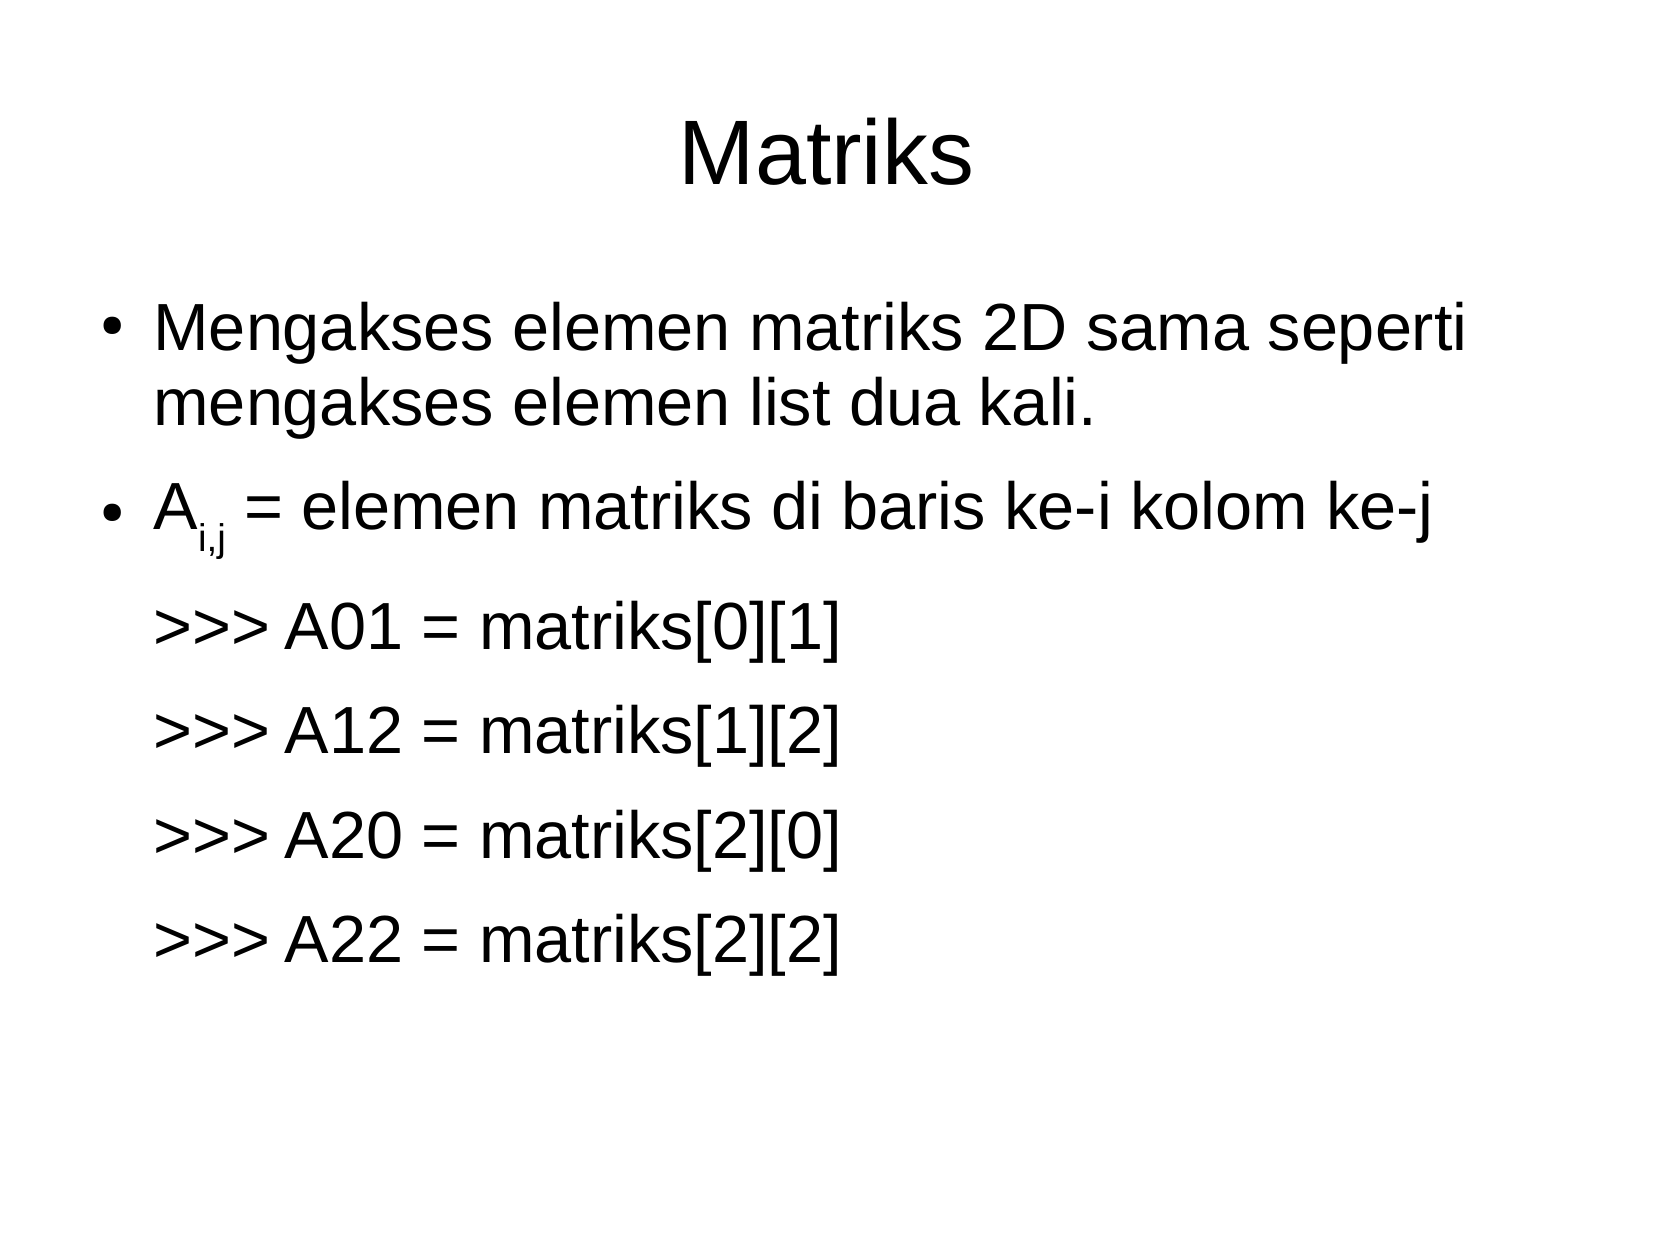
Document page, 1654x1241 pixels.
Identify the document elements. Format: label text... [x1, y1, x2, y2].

list Mengakses elemen matriks 2D sama seperti mengakses elemen list dua kali. Ai,j = elemen matriks di baris ke-i kolom ke-j >>> A01 = matriks[0][1] >>> A12 = matriks[1][2] >>> A20 = matriks[2][0] >>> A22 = matriks[2][2] [82, 290, 1571, 1010]
title Matriks [82, 49, 1571, 257]
